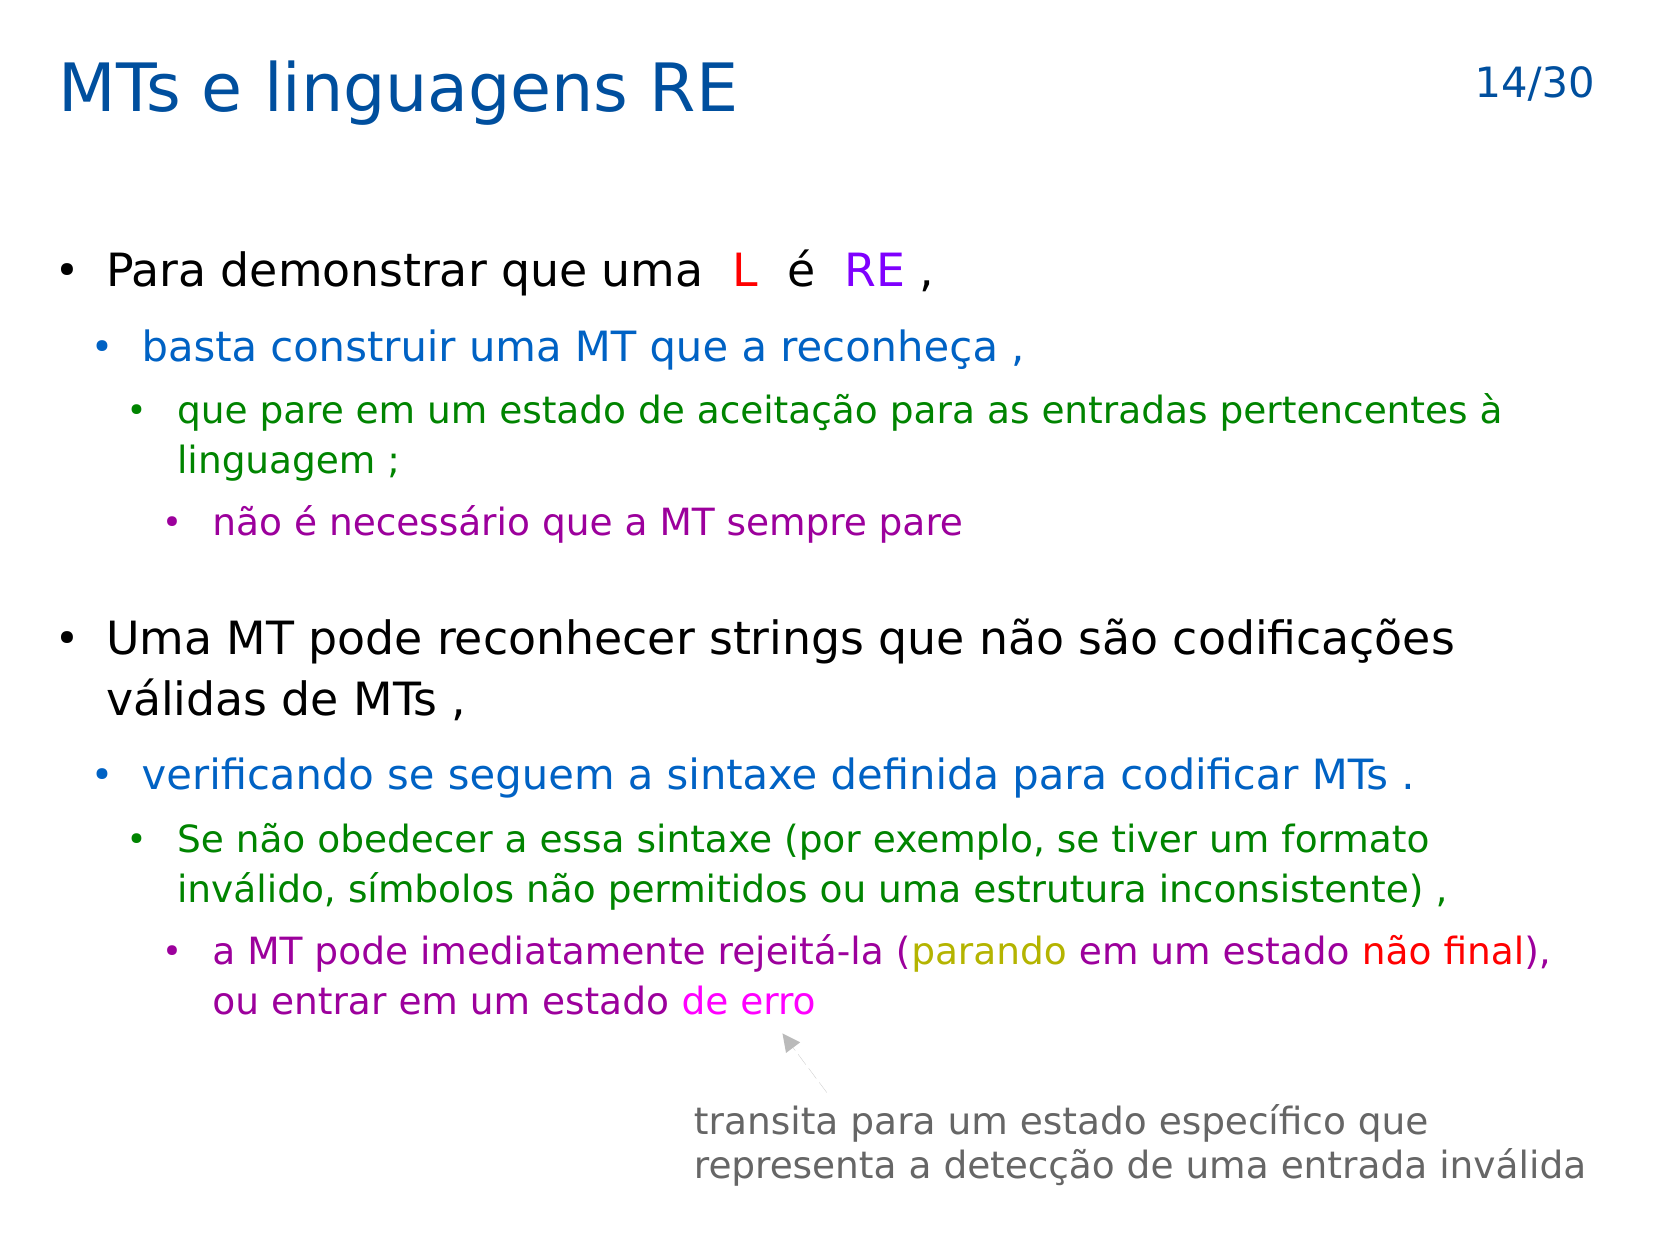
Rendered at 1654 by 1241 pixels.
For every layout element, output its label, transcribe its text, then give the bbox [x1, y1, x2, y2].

list Para demonstrar que uma L é RE , basta construir uma MT que a reconheça , que pare em um estado de aceitação para as entradas pertencentes à linguagem ; não é necessário que a MT sempre pare Uma MT pode reconhecer strings que não são codificações válidas de MTs , verificando se seguem a sintaxe definida para codificar MTs . Se não obedecer a essa sintaxe (por exemplo, se tiver um formato inválido, símbolos não permitidos ou uma estrutura inconsistente) , a MT pode imediatamente rejeitá-la (parando em um estado não final), ou entrar em um estado de erro [59, 236, 1595, 1211]
title MTs e linguagens RE [59, 29, 1625, 148]
text_box transita para um estado específico que representa a detecção de uma entrada inválida [679, 1092, 1625, 1238]
